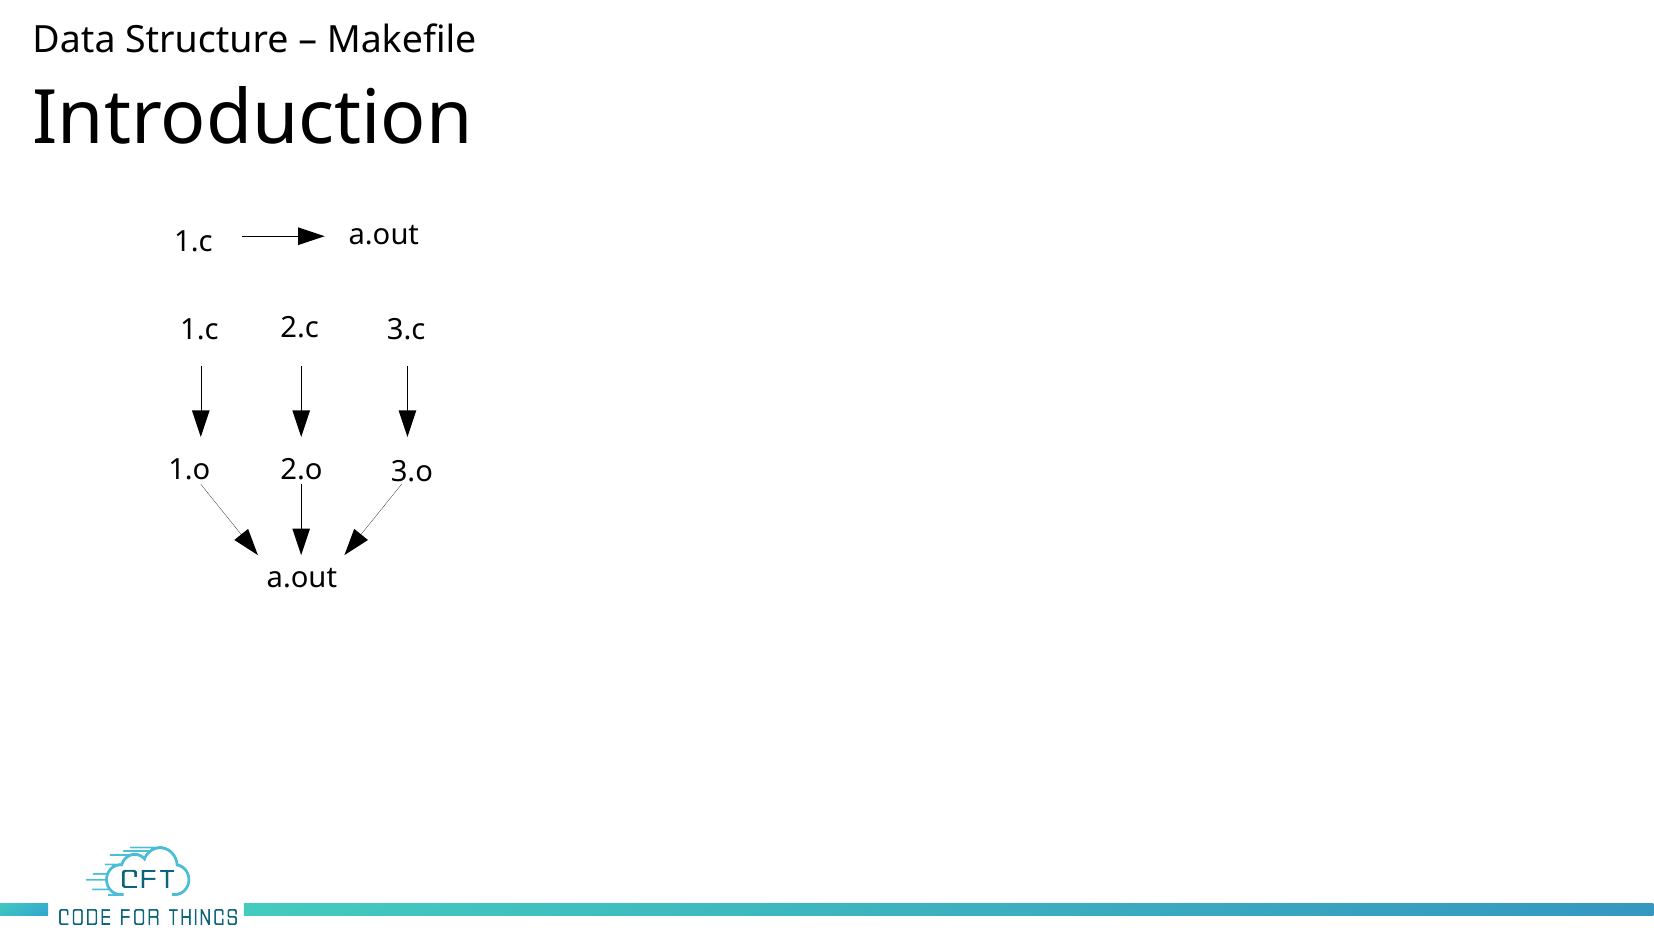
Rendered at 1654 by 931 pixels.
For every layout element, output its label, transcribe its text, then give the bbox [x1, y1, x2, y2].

text_box a.out [333, 203, 450, 260]
picture [59, 846, 237, 925]
text_box 1.c [159, 212, 243, 262]
text_box a.out [251, 549, 367, 599]
title Data Structure – Makefile Introduction [32, 12, 1184, 166]
text_box 3.o [376, 442, 461, 492]
text_box 3.c [372, 301, 455, 351]
text_box 2.c [265, 299, 349, 349]
text_box 1.o [153, 441, 239, 491]
text_box 2.o [265, 441, 351, 491]
text_box 1.c [165, 301, 248, 351]
